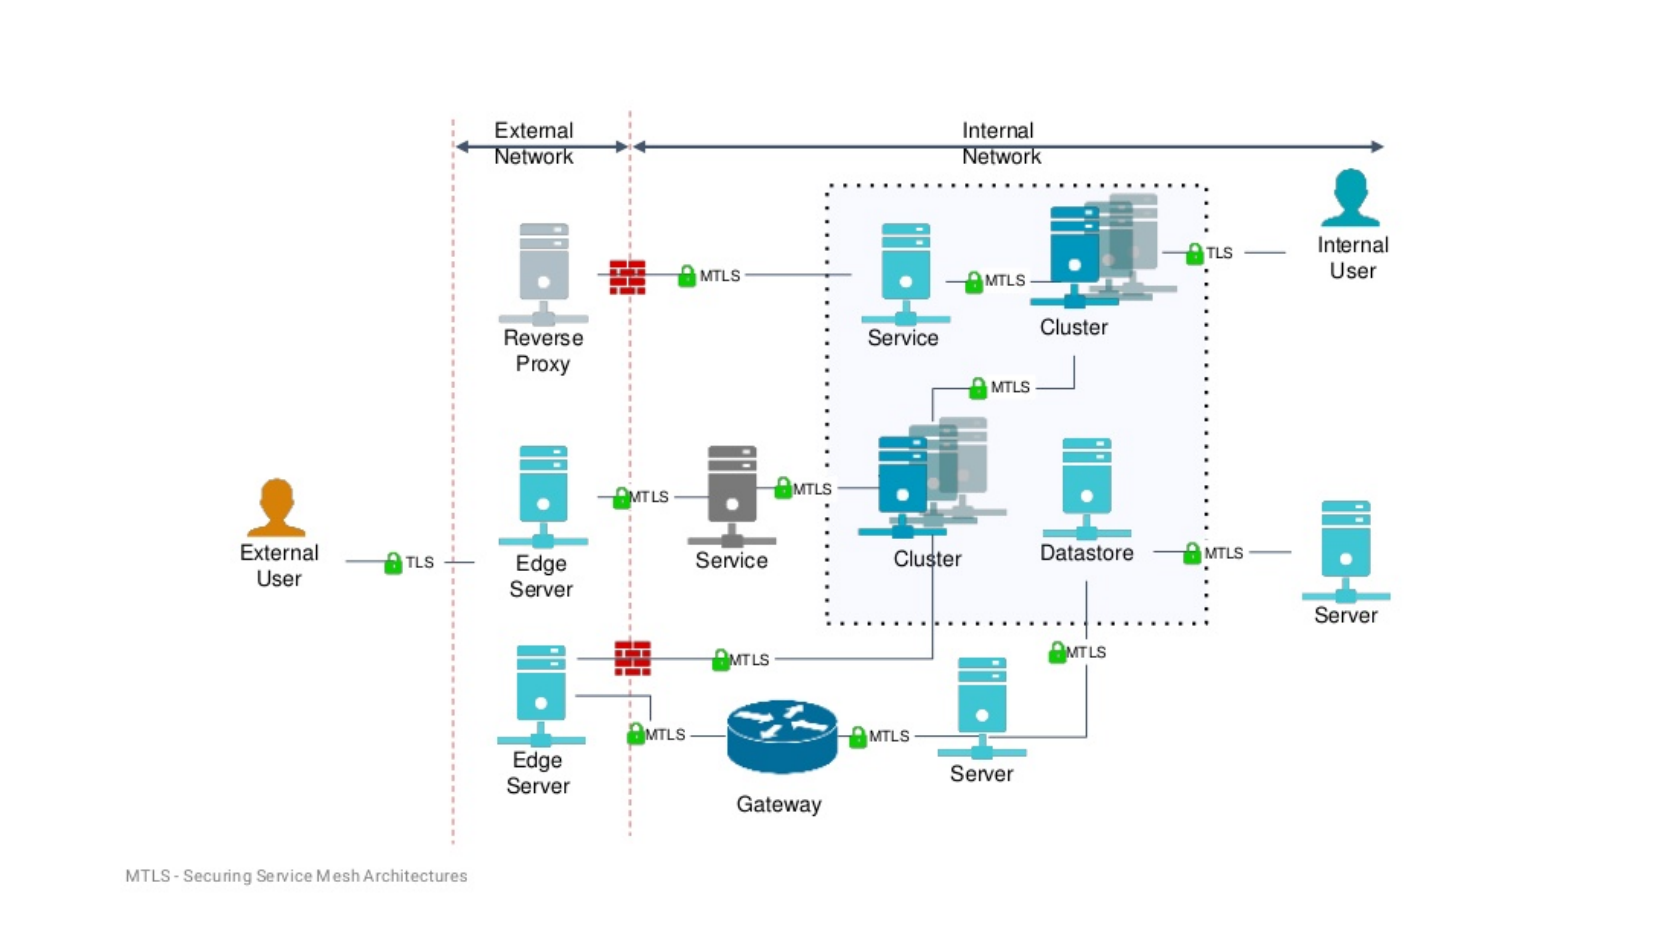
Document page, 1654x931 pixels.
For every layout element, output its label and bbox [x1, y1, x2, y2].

picture [60, 39, 1621, 917]
